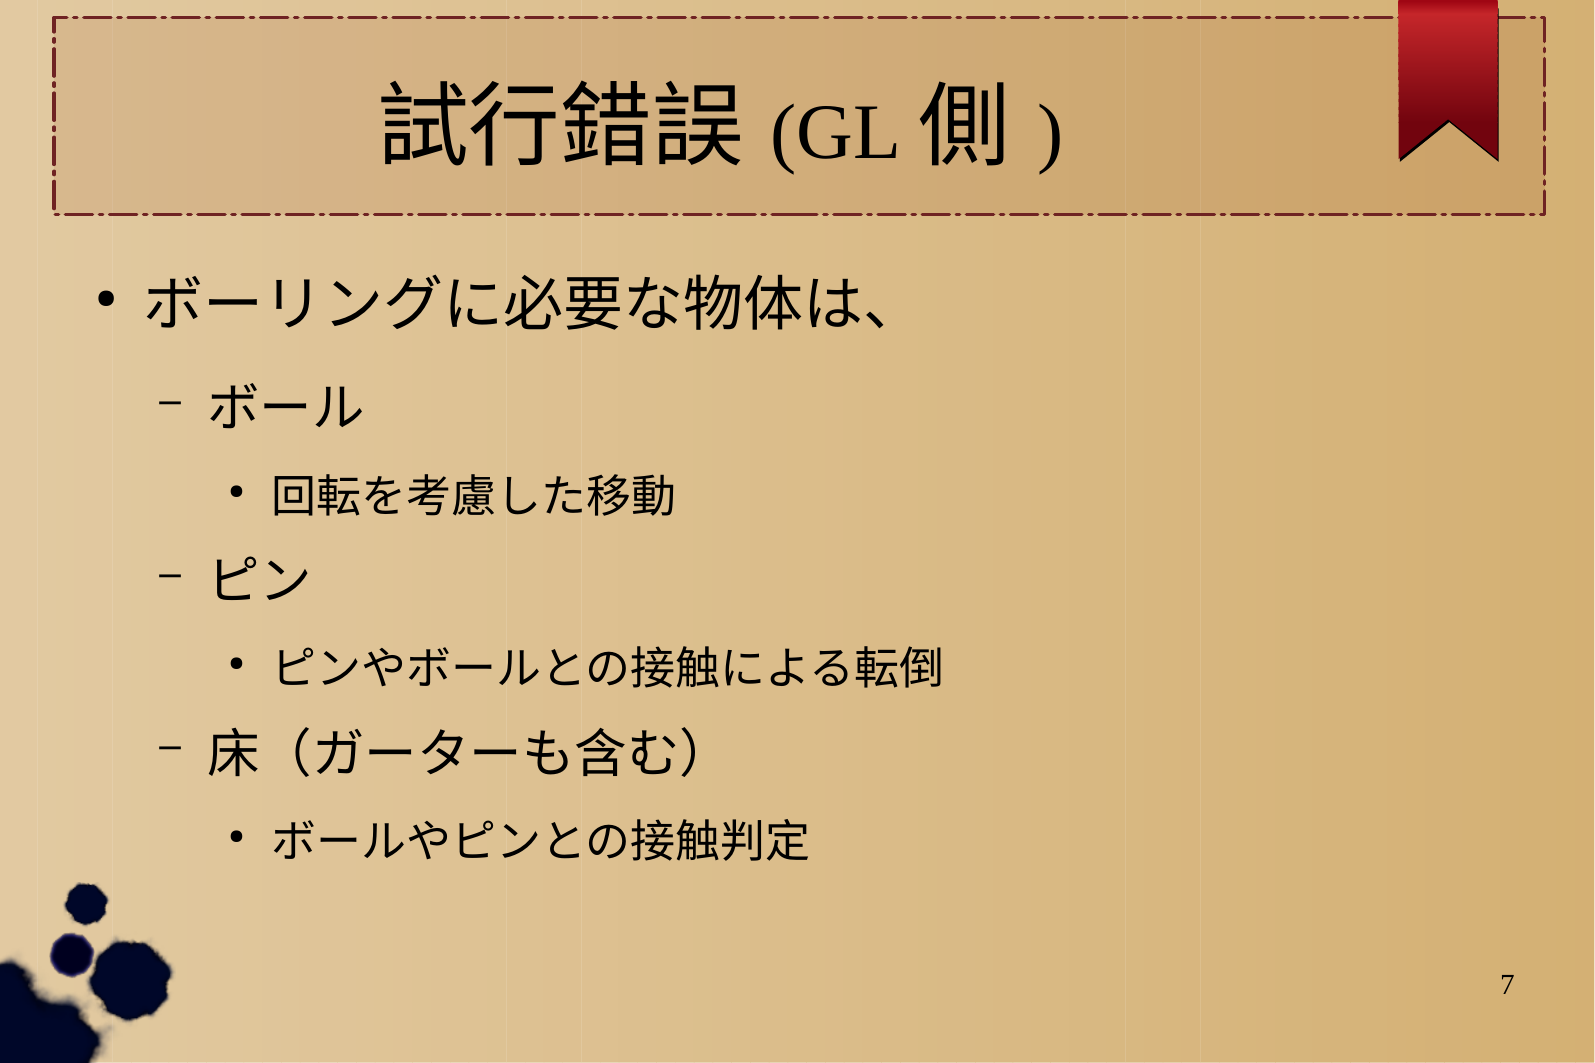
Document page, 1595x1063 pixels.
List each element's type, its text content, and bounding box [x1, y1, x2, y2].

title 試行錯誤(GL側) [79, 40, 1361, 196]
list ボーリングに必要な物体は、 ボール 回転を考慮した移動 ピン ピンやボールとの接触による転倒 床（ガーターも含む） ボールやピンとの接触判定 [79, 256, 1515, 873]
